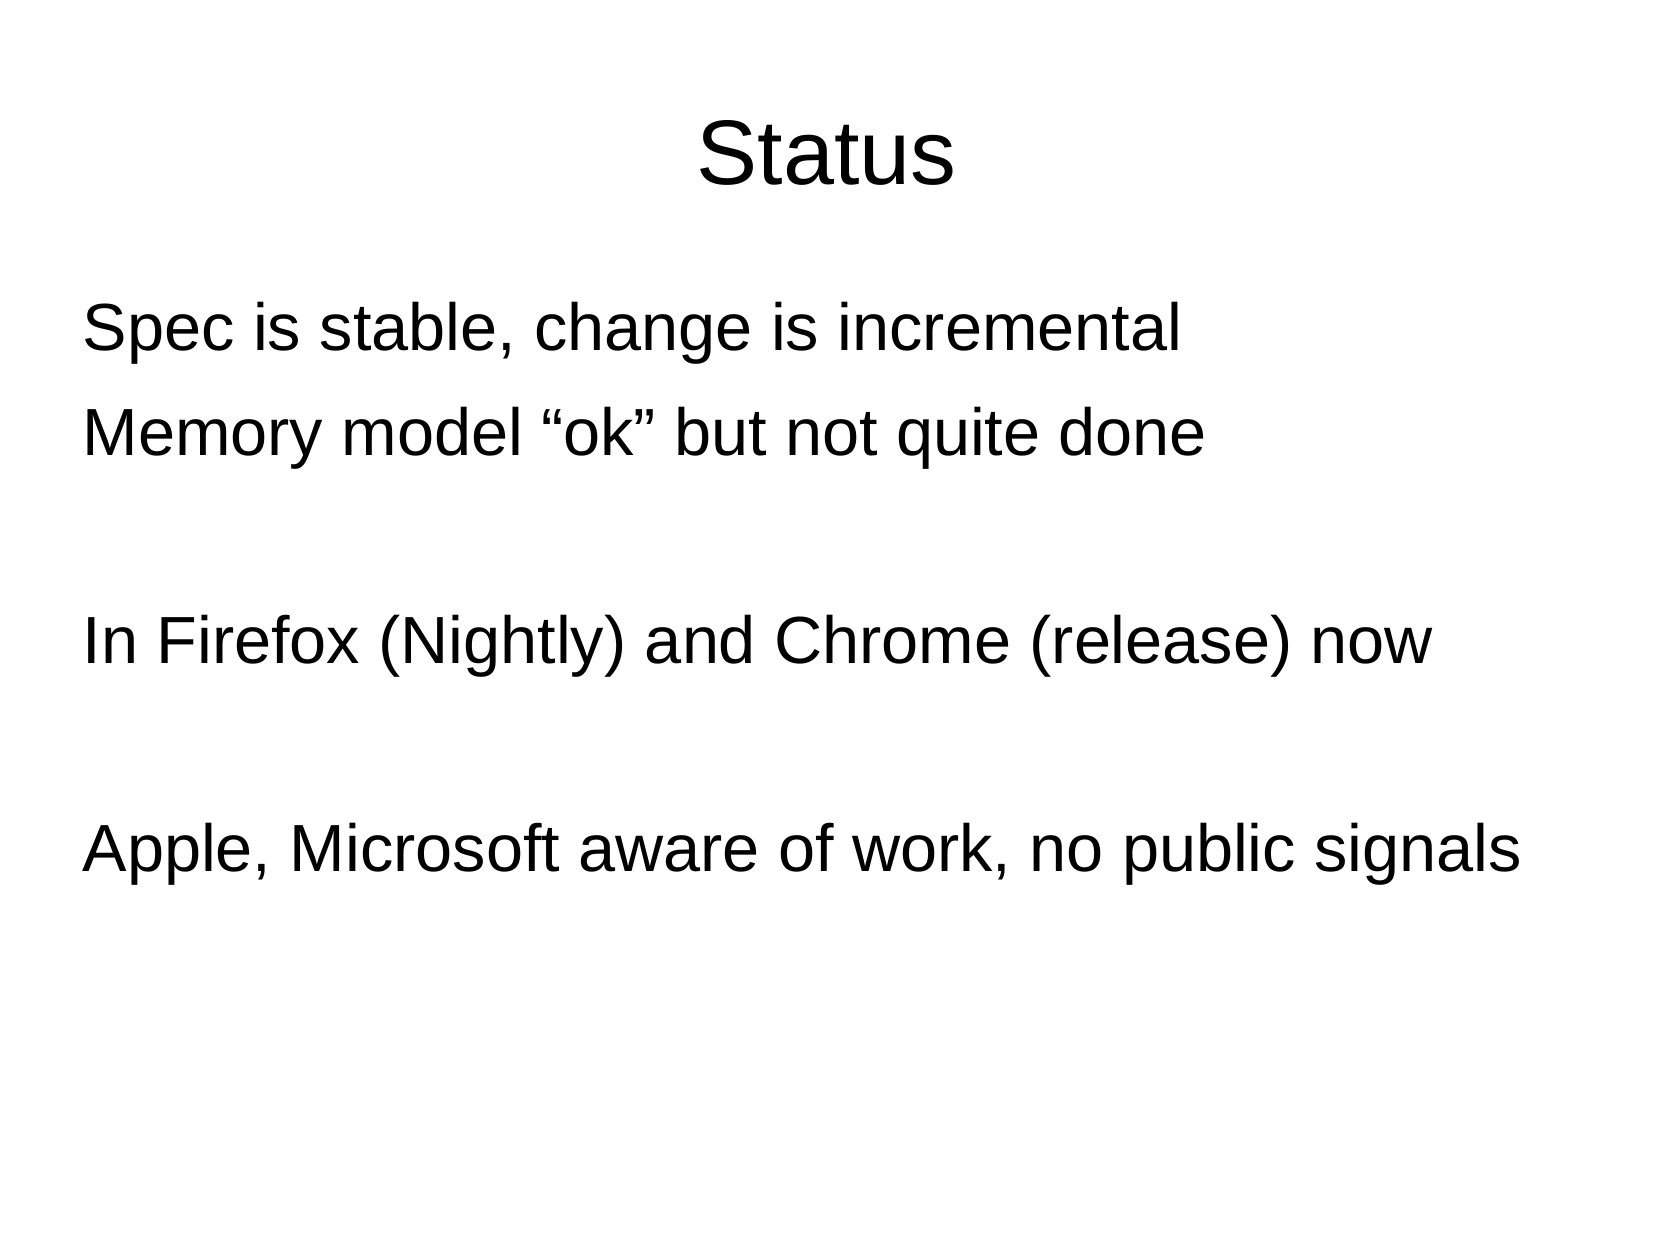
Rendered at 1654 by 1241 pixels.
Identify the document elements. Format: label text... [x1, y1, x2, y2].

title Status [82, 49, 1571, 257]
list Spec is stable, change is incremental Memory model “ok” but not quite done In Firefox (Nightly) and Chrome (release) now Apple, Microsoft aware of work, no public signals [82, 290, 1571, 1064]
